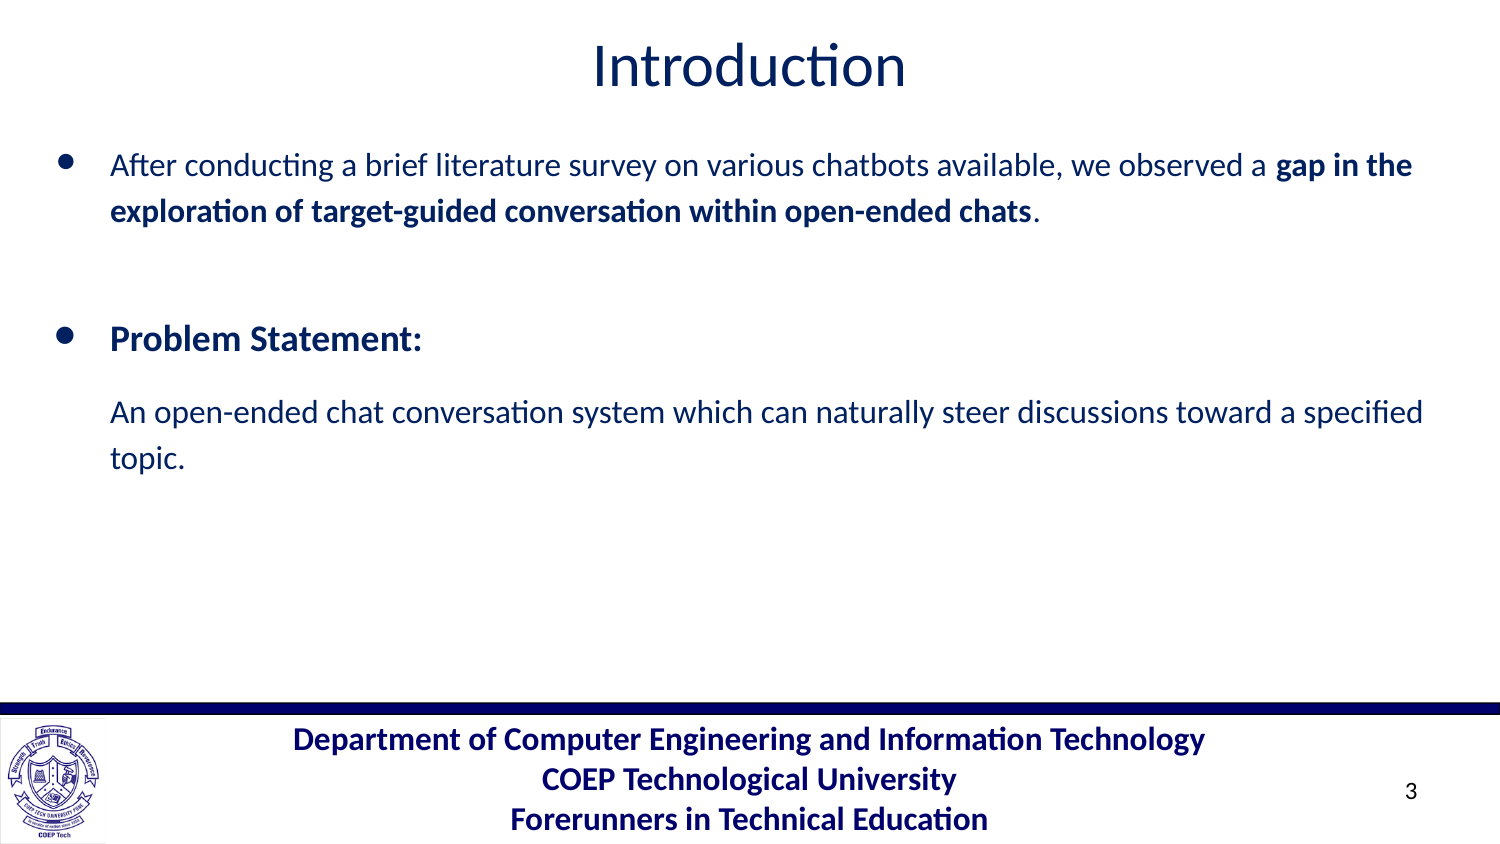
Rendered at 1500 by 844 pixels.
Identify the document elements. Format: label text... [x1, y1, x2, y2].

text_box 3 [1235, 768, 1418, 805]
text_box [0, 718, 106, 844]
text_box [0, 702, 264, 715]
text_box Introduction [7, 9, 1493, 100]
text_box After conducting a brief literature survey on various chatbots available, we observed a gap in the exploration of target-guided conversation within open-ended chats. Problem Statement: An open-ended chat conversation system which can naturally steer discussions toward a specified topic. [34, 137, 1436, 477]
text_box Department of Computer Engineering and Information Technology COEP Technological University Forerunners in Technical Education [264, 702, 1235, 837]
text_box [1235, 702, 1500, 715]
